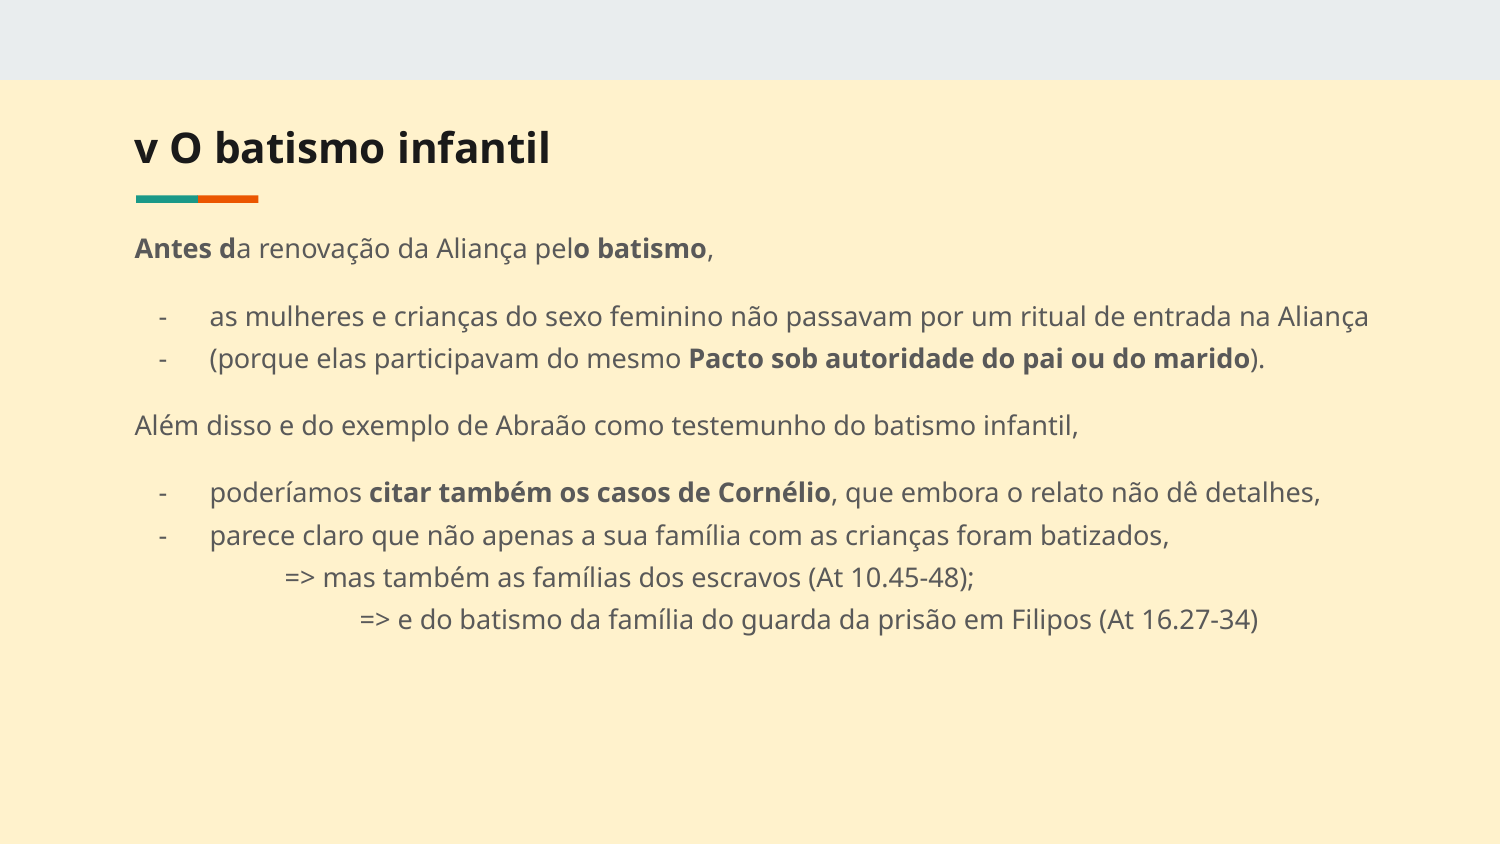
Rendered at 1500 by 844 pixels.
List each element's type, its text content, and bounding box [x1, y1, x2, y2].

title v O batismo infantil [119, 103, 1381, 192]
list Antes da renovação da Aliança pelo batismo, as mulheres e crianças do sexo feminino não passavam por um ritual de entrada na Aliança (porque elas participavam do mesmo Pacto sob autoridade do pai ou do marido). Além disso e do exemplo de Abraão como testemunho do batismo infantil, poderíamos citar também os casos de Cornélio, que embora o relato não dê detalhes, parece claro que não apenas a sua família com as crianças foram batizados, => mas também as famílias dos escravos (At 10.45-48); => e do batismo da família do guarda da prisão em Filipos (At 16.27-34) [119, 209, 1446, 797]
